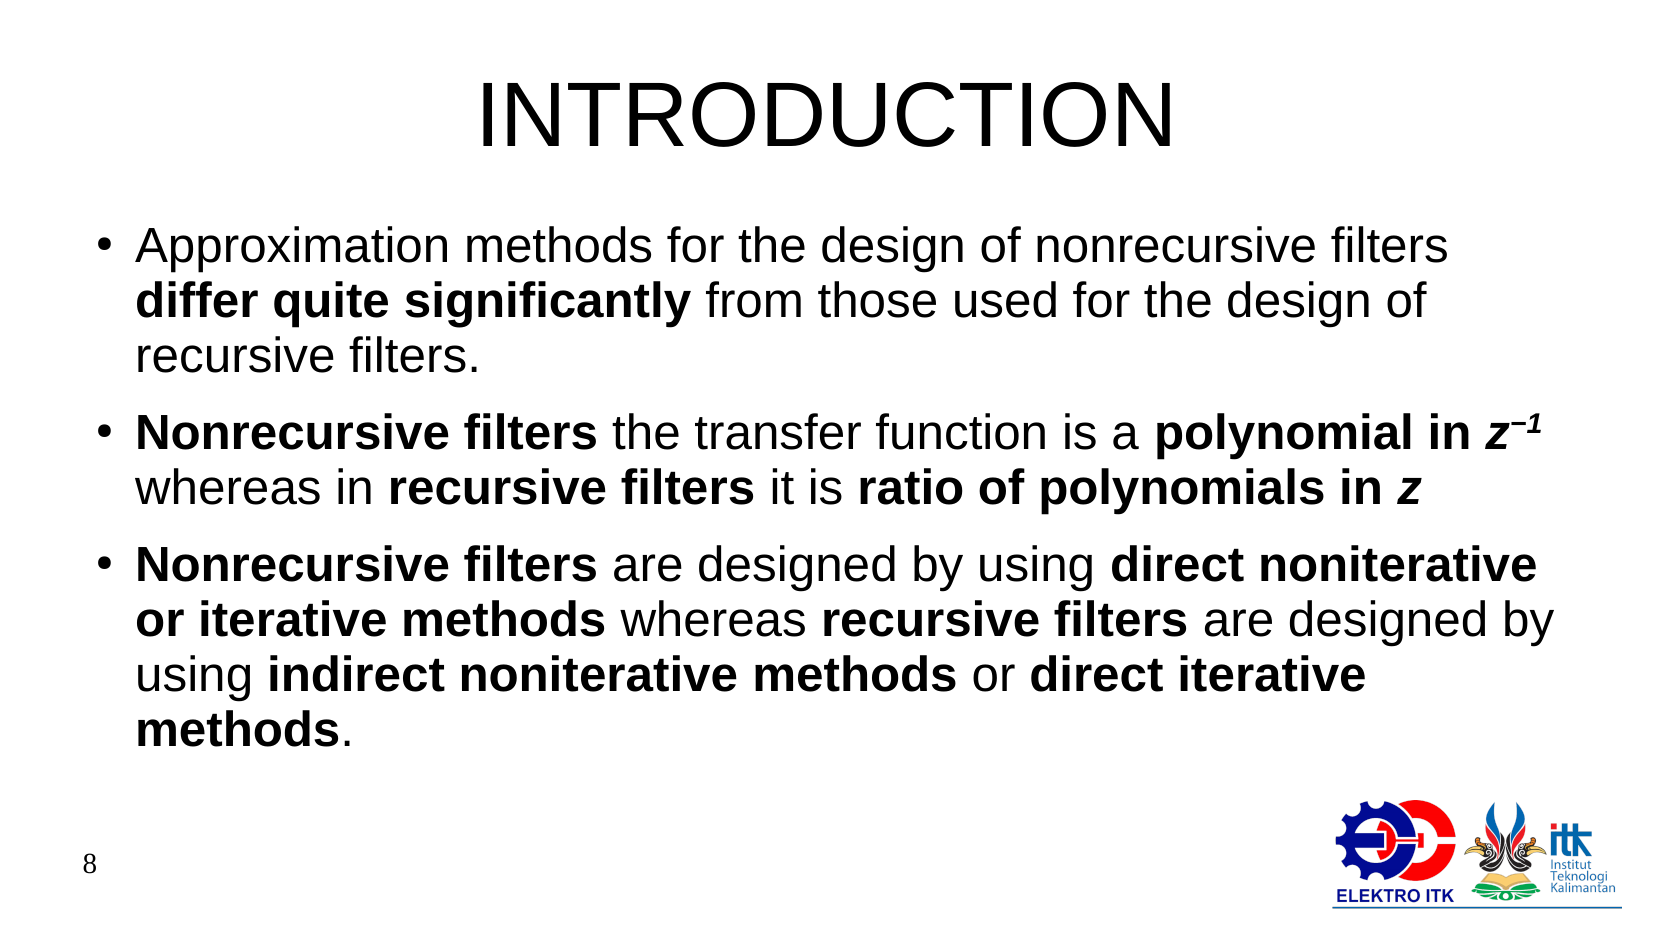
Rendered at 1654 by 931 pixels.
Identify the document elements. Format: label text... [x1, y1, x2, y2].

title INTRODUCTION [82, 37, 1571, 193]
list Approximation methods for the design of nonrecursive ﬁlters differ quite signiﬁcantly from those used for the design of recursive ﬁlters. Nonrecursive ﬁlters the transfer function is a polynomial in z−1 whereas in recursive ﬁlters it is ratio of polynomials in z Nonrecursive ﬁlters are designed by using direct noniterative or iterative methods whereas recursive ﬁlters are designed by using indirect noniterative methods or direct iterative methods. [82, 217, 1571, 758]
picture [1332, 800, 1622, 918]
